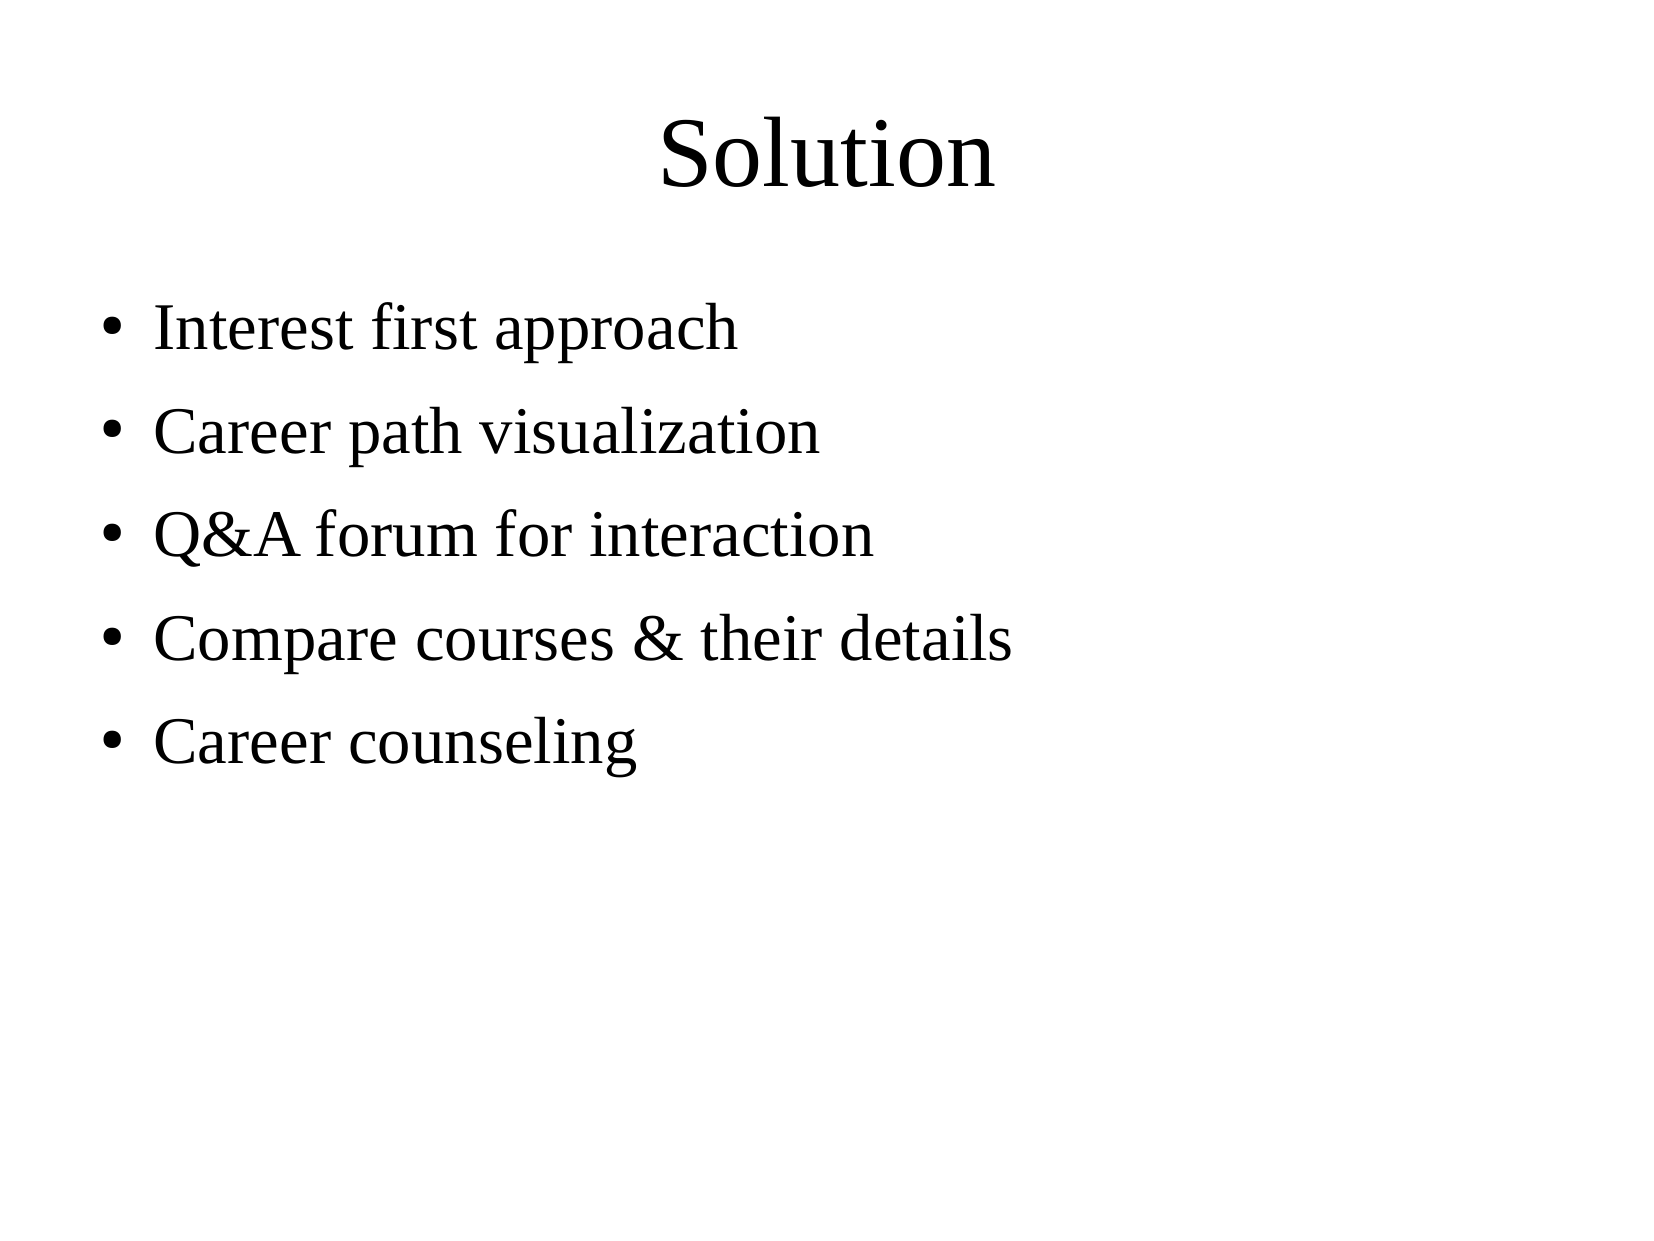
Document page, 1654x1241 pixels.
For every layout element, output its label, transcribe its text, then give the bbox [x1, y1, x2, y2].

list Interest first approach Career path visualization Q&A forum for interaction Compare courses & their details Career counseling [82, 290, 1571, 1010]
title Solution [82, 49, 1571, 257]
